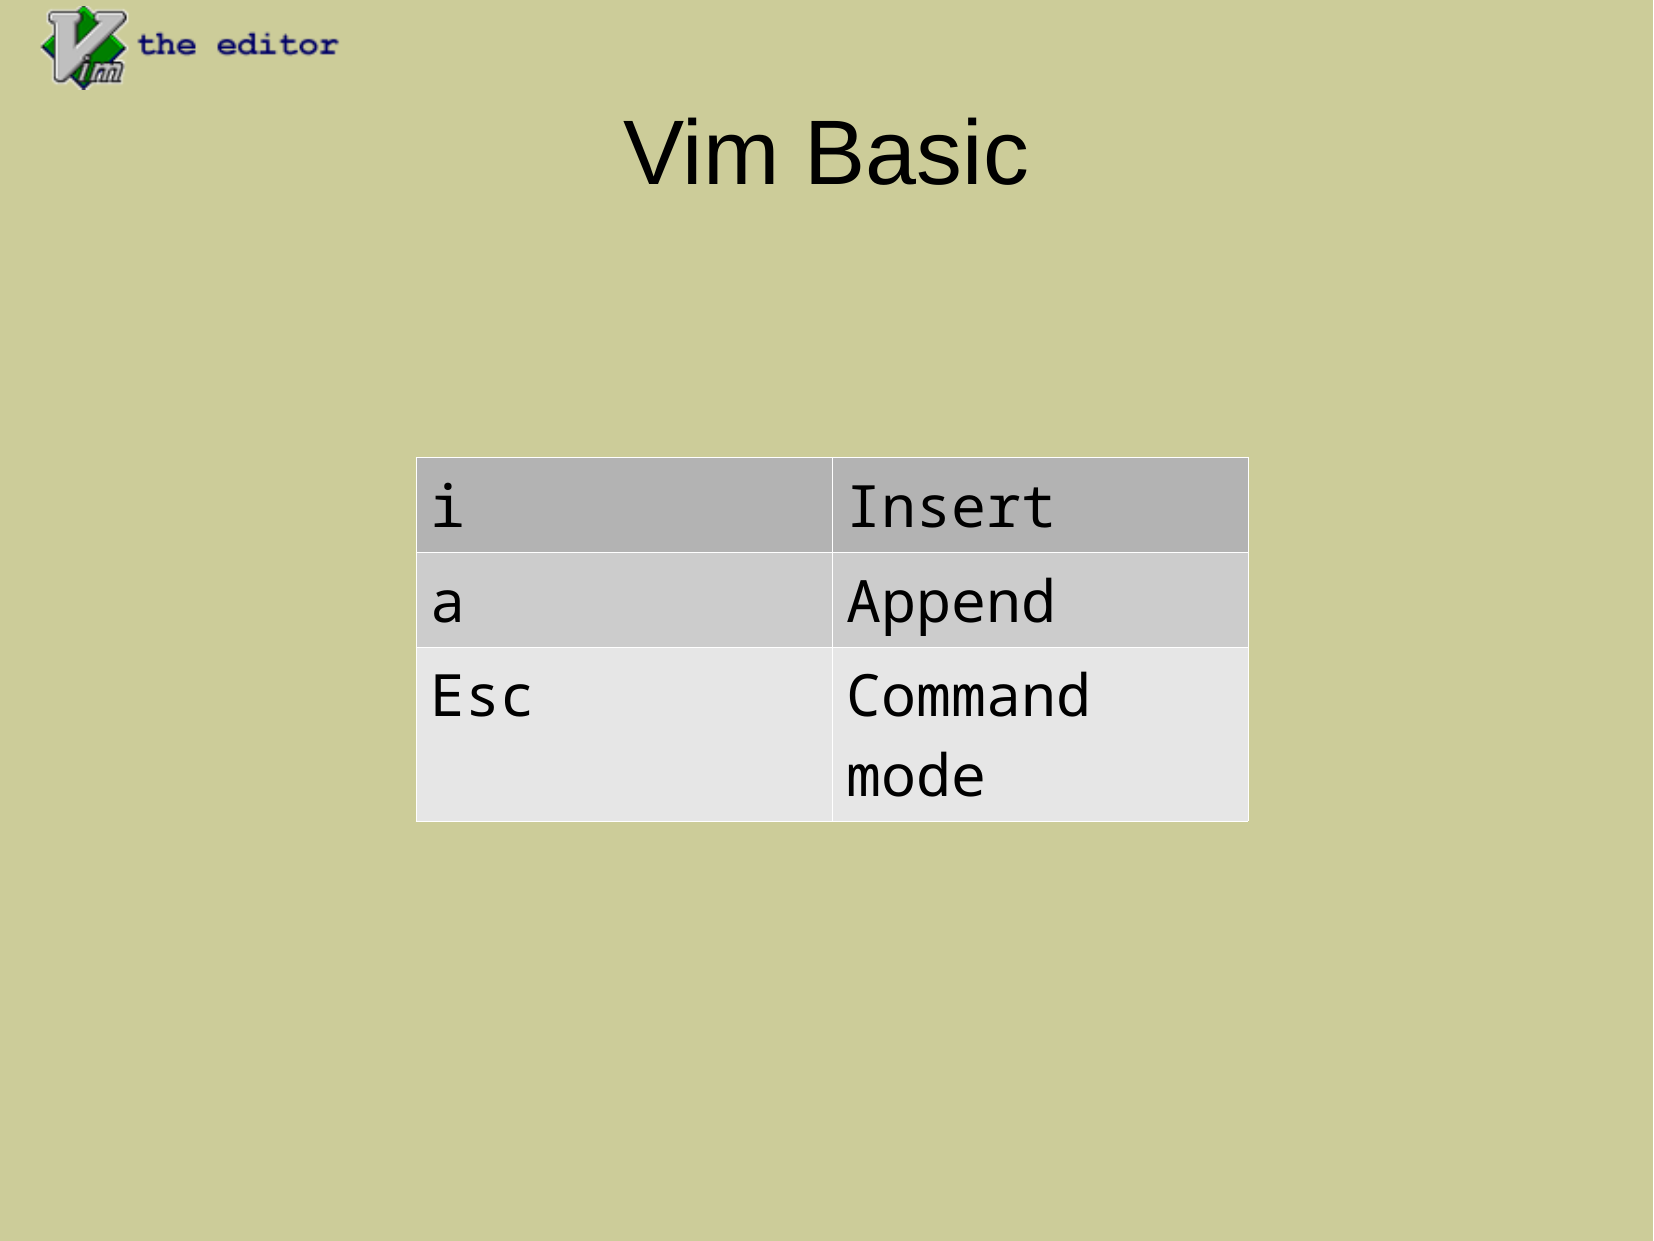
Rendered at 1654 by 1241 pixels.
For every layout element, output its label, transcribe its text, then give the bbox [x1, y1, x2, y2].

table_header i [417, 458, 832, 552]
table_header Insert [833, 458, 1248, 552]
table_cell a [417, 553, 832, 647]
table_cell Append [833, 553, 1248, 647]
table_cell Command mode [833, 648, 1248, 821]
picture [6, 6, 341, 91]
title Vim Basic [82, 49, 1571, 257]
table_cell Esc [417, 648, 832, 821]
